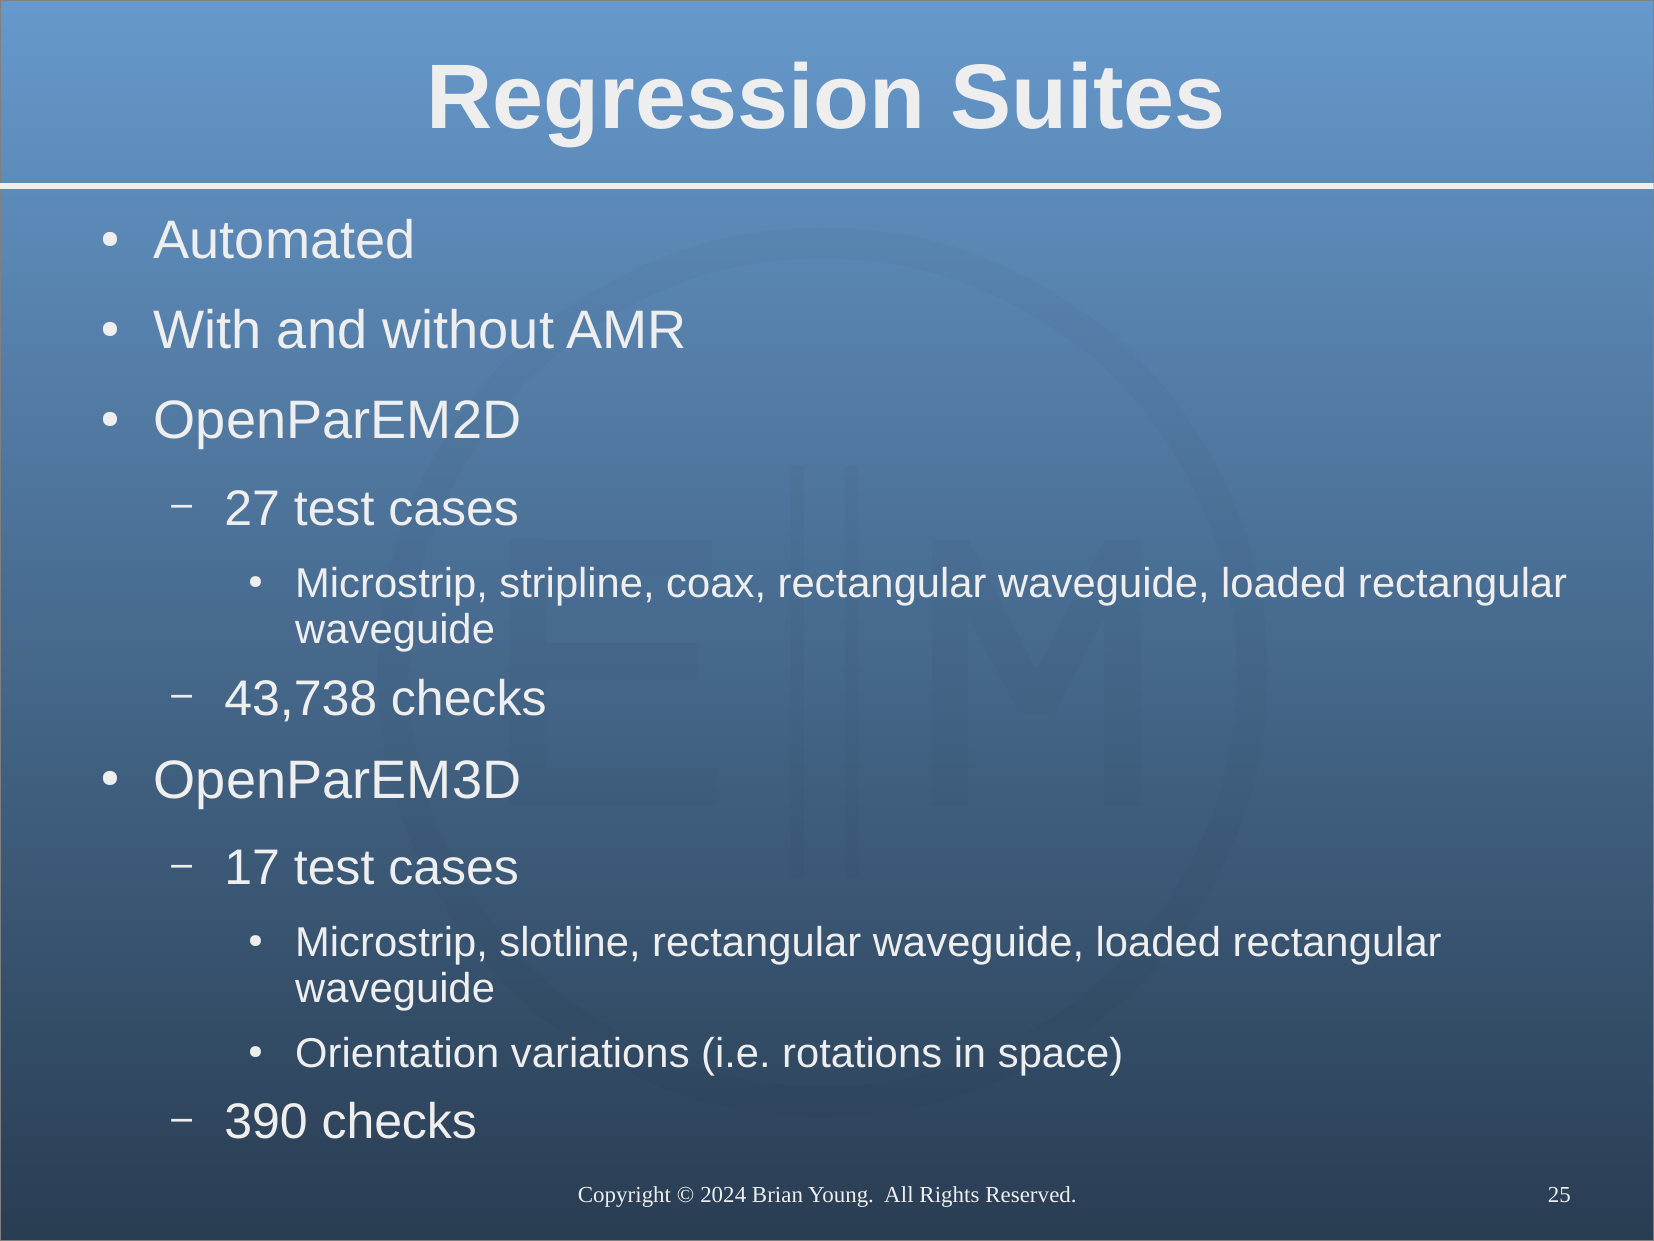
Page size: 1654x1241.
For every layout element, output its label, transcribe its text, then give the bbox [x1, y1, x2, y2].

title Regression Suites [82, 31, 1571, 163]
list Automated With and without AMR OpenParEM2D 27 test cases Microstrip, stripline, coax, rectangular waveguide, loaded rectangular waveguide 43,738 checks OpenParEM3D 17 test cases Microstrip, slotline, rectangular waveguide, loaded rectangular waveguide Orientation variations (i.e. rotations in space) 390 checks [82, 210, 1571, 1156]
